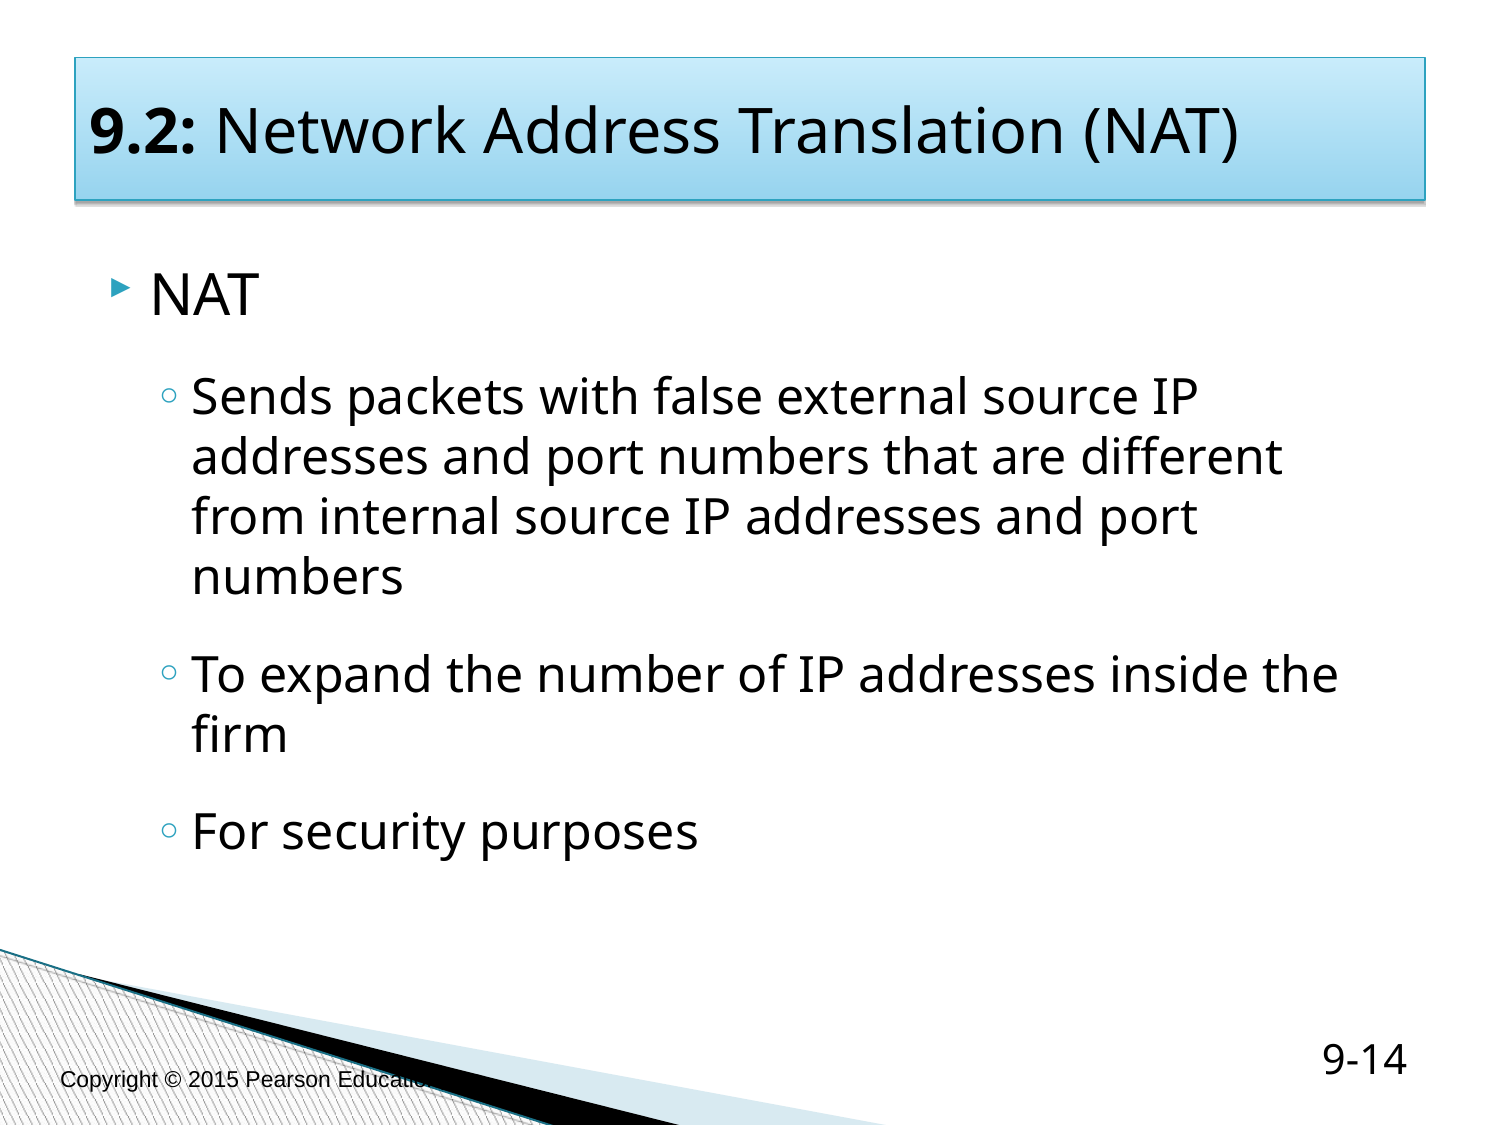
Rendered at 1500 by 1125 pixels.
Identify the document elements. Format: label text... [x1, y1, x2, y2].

picture [0, 952, 543, 1125]
slide_number 9-<number> [1287, 1037, 1423, 1098]
list NAT Sends packets with false external source IP addresses and port numbers that are different from internal source IP addresses and port numbers To expand the number of IP addresses inside the firm For security purposes [75, 249, 1425, 948]
footer Copyright © 2015 Pearson Education, Inc. [37, 1050, 513, 1100]
title 9.2: Network Address Translation (NAT) [75, 57, 1425, 200]
